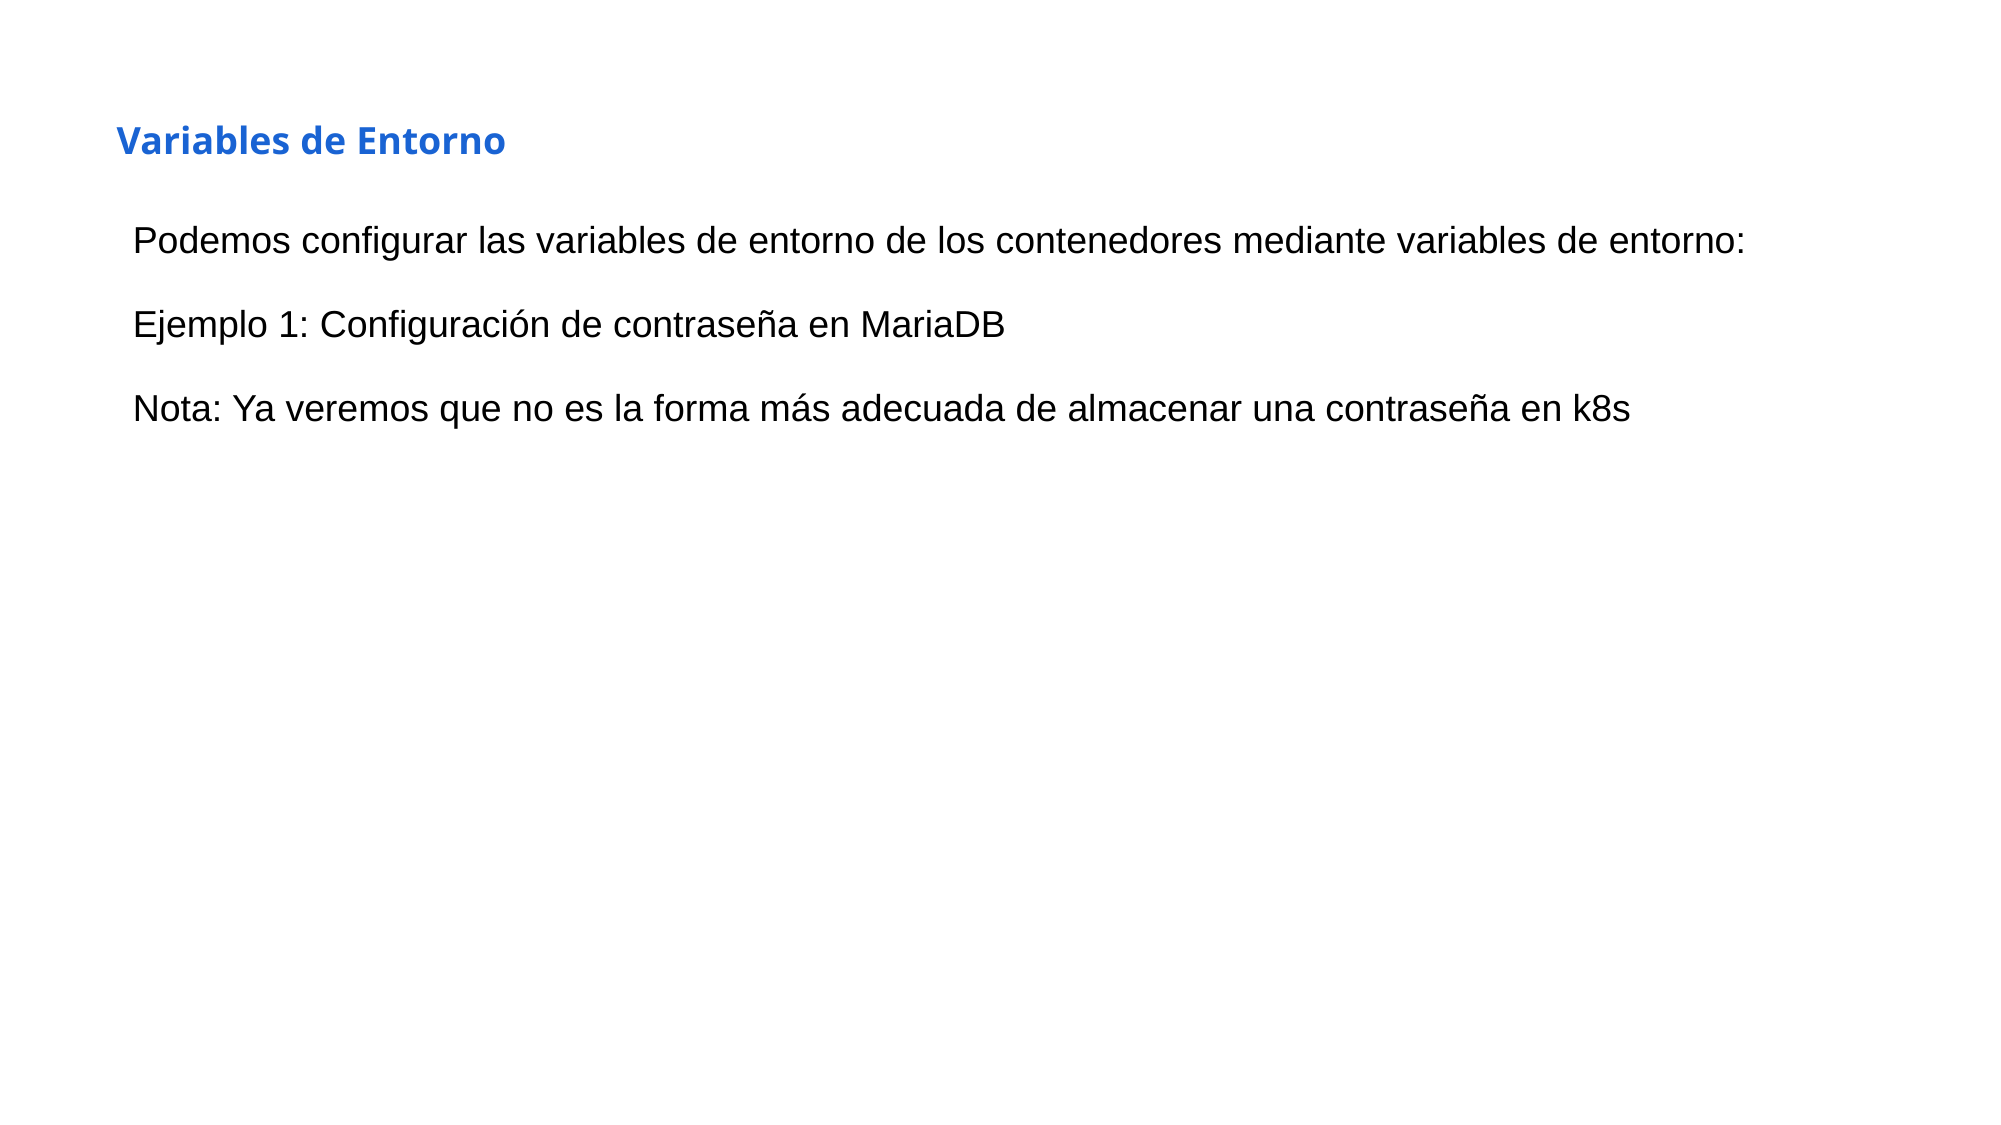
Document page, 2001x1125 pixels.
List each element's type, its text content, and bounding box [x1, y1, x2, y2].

text_box Variables de Entorno [101, 110, 603, 170]
text_box Podemos configurar las variables de entorno de los contenedores mediante variables de entorno: Ejemplo 1: Configuración de contraseña en MariaDB Nota: Ya veremos que no es la forma más adecuada de almacenar una contraseña en k8s [118, 212, 1855, 438]
